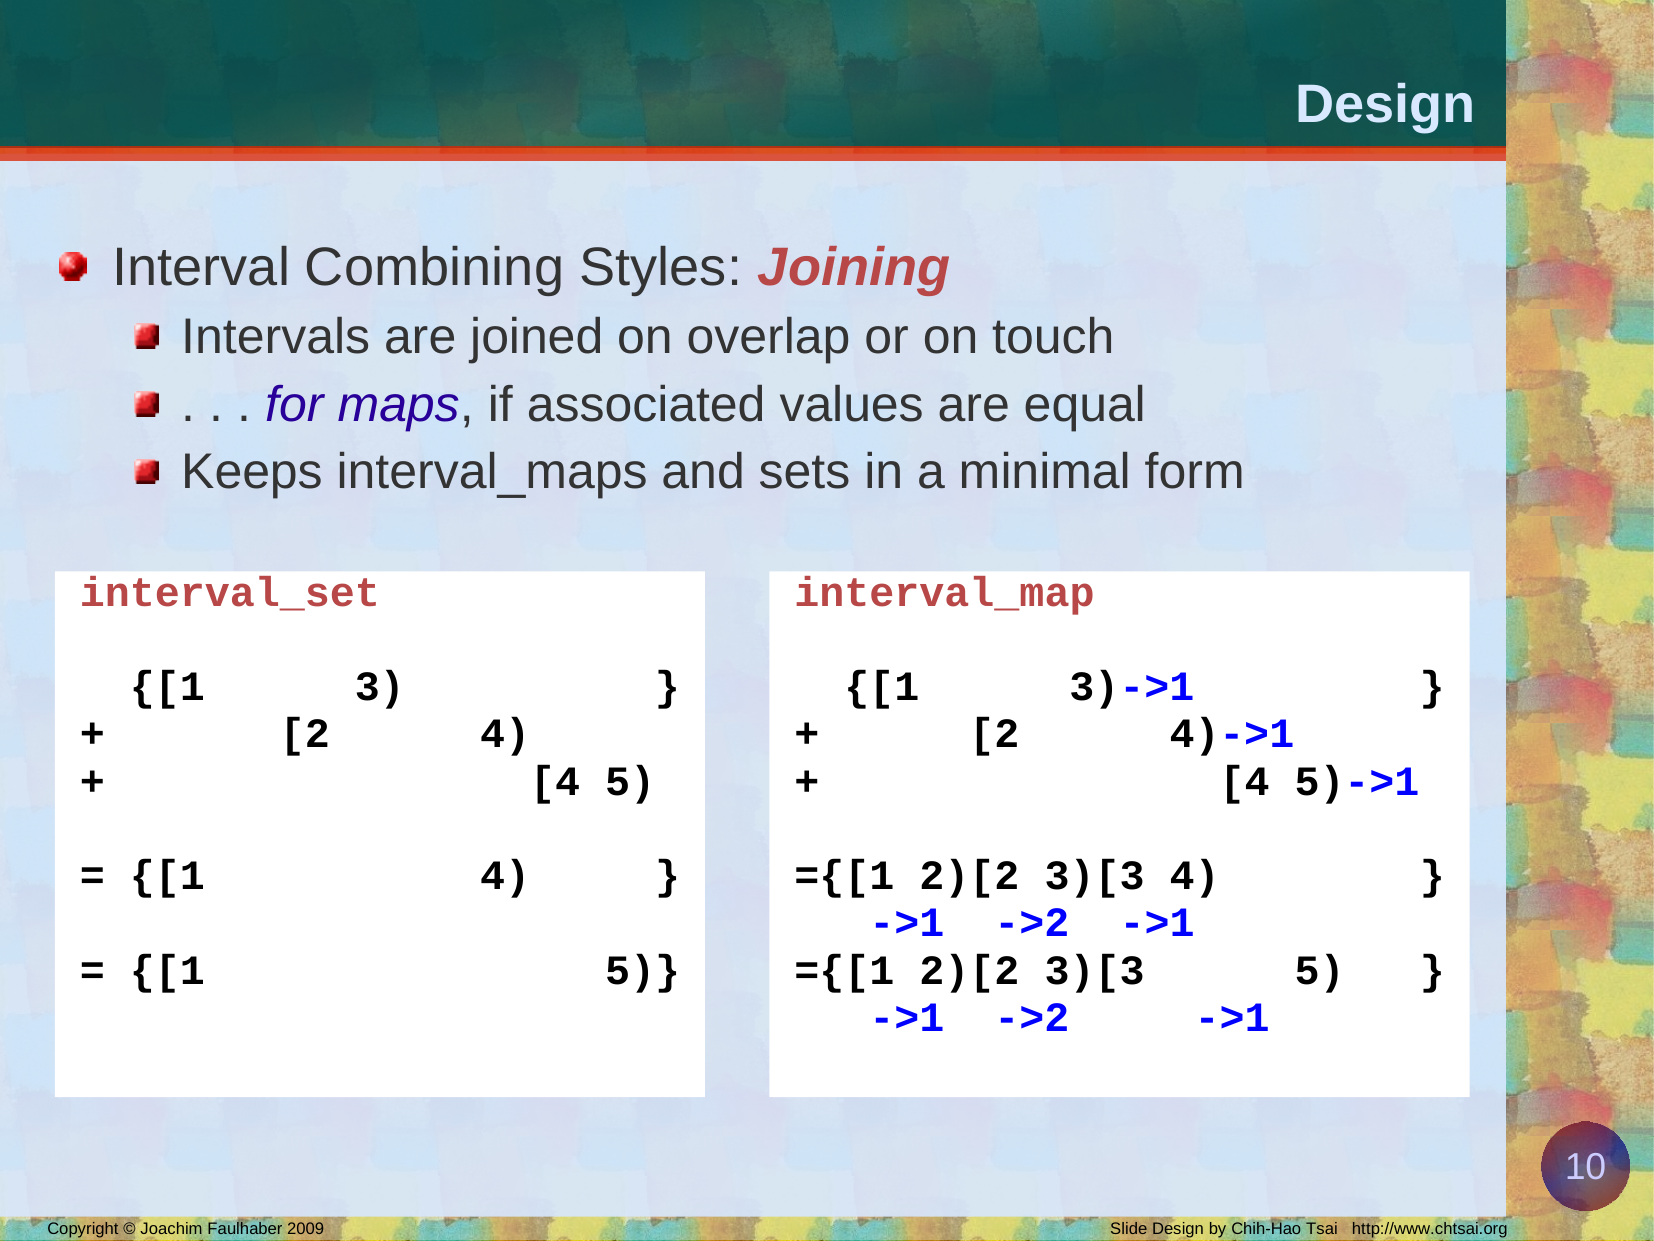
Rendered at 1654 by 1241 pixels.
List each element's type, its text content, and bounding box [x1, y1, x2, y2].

title Design [29, 59, 1477, 148]
list Interval Combining Styles: Joining Intervals are joined on overlap or on touch . . . for maps, if associated values are equal Keeps interval_maps and sets in a minimal form [59, 236, 1418, 577]
text_box interval_set {[1 3) } + [2 4) + [4 5) = {[1 4) } = {[1 5)} [54, 571, 705, 1098]
text_box interval_map {[1 3)->1 } + [2 4)->1 + [4 5)->1 ={[1 2)[2 3)[3 4) } ->1 ->2 ->1 ={[1 2)[2 3)[3 5) } ->1 ->2 ->1 [769, 571, 1470, 1098]
